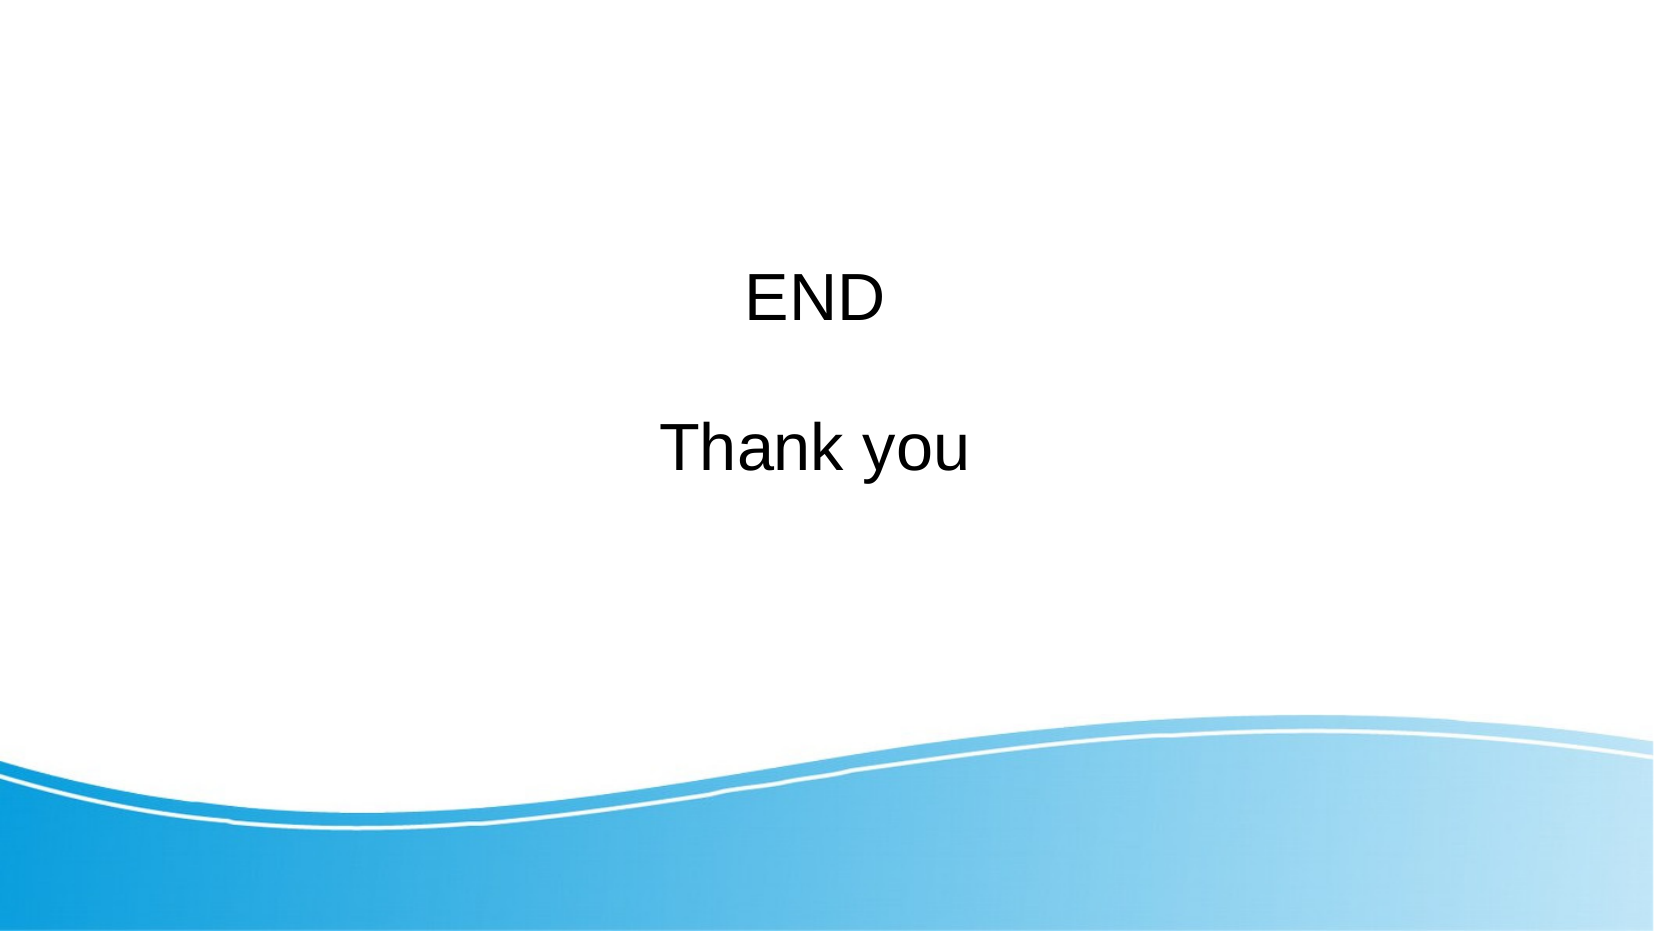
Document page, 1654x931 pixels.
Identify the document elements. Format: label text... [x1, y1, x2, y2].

picture [0, 714, 1654, 931]
subtitle END Thank you [70, 188, 1560, 556]
